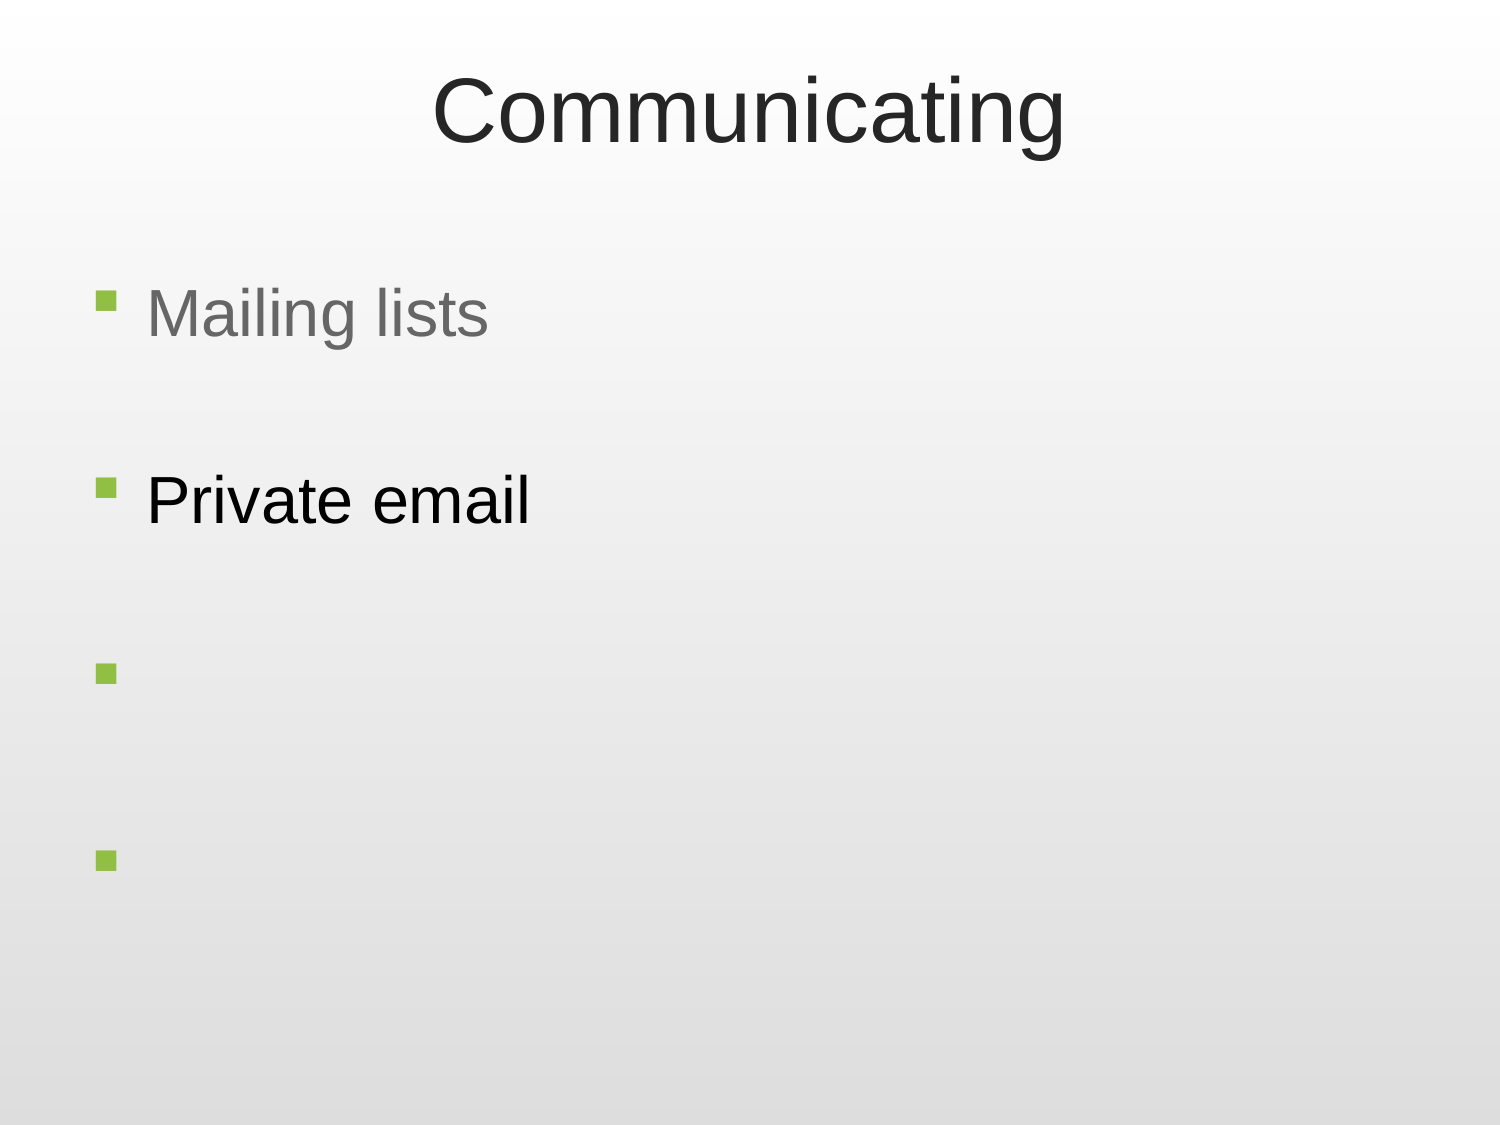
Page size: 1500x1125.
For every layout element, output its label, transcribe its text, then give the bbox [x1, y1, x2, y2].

title Communicating [75, 19, 1425, 191]
list Mailing lists Private email [75, 262, 1425, 1005]
